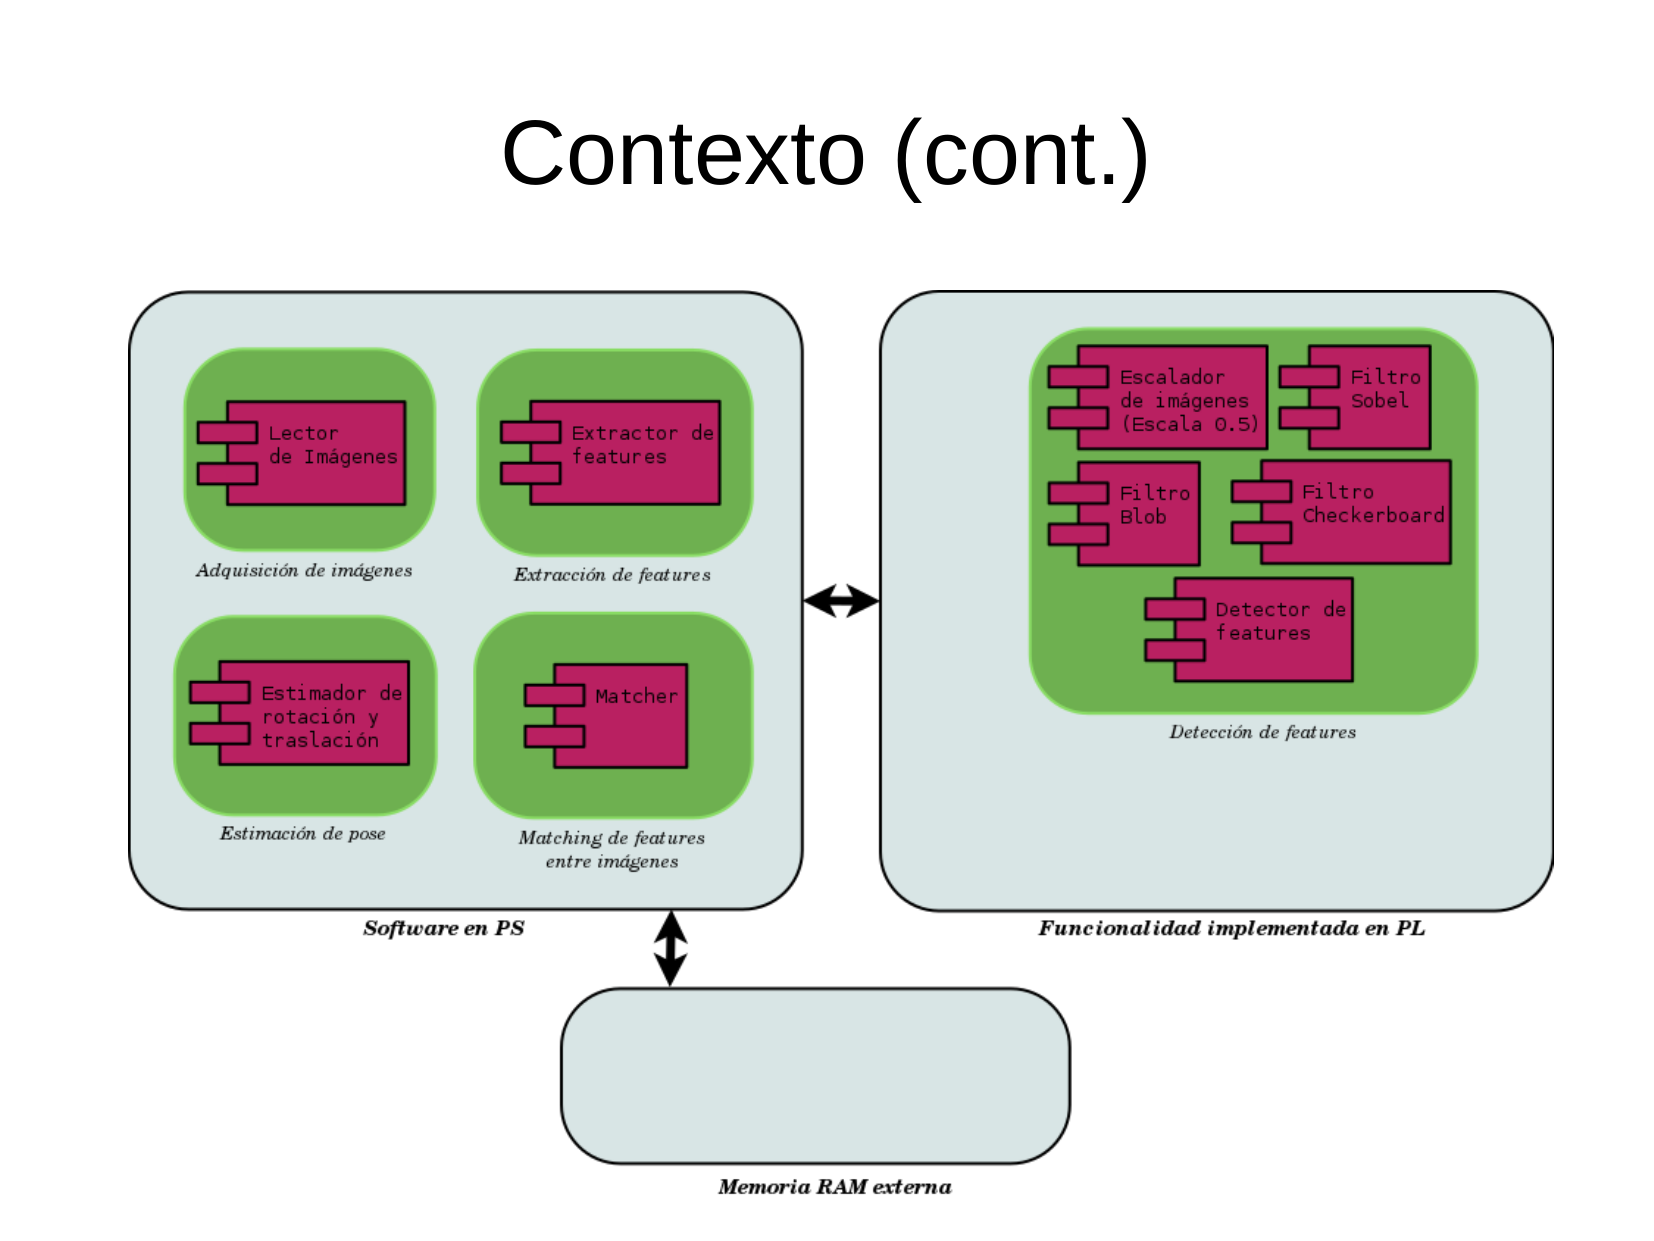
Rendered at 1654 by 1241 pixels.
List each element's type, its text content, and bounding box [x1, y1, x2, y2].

picture [128, 290, 1554, 1200]
title Contexto (cont.) [82, 49, 1571, 257]
